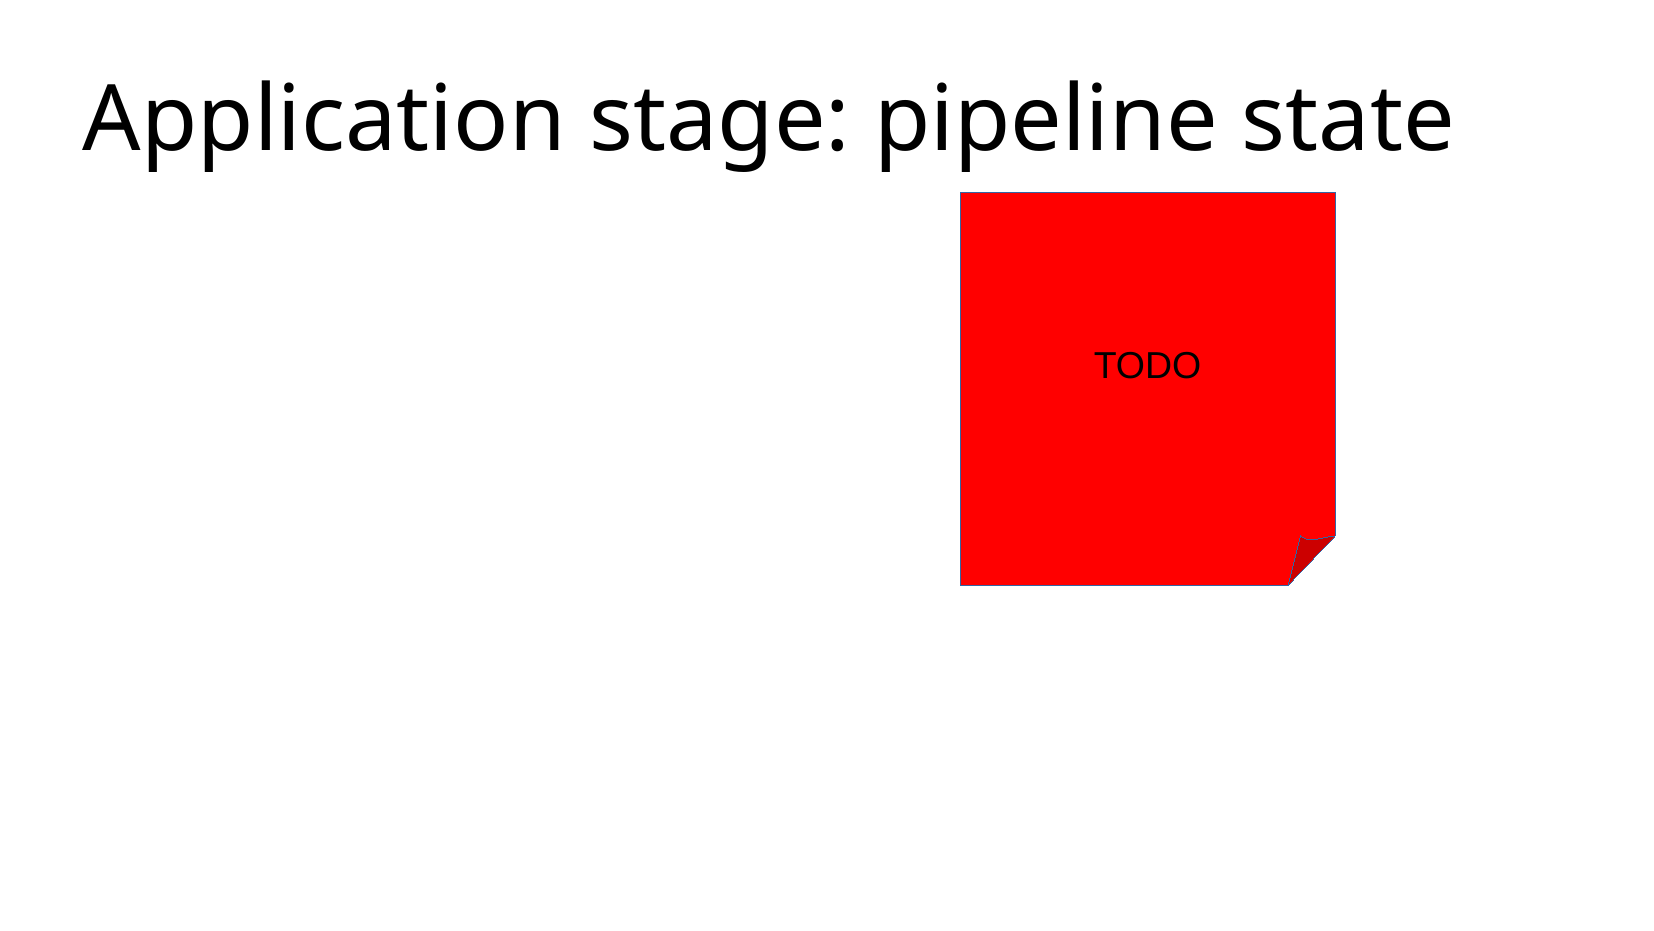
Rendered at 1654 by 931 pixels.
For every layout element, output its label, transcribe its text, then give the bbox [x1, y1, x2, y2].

text_box TODO [960, 192, 1336, 586]
title Application stage: pipeline state [82, 37, 1571, 193]
